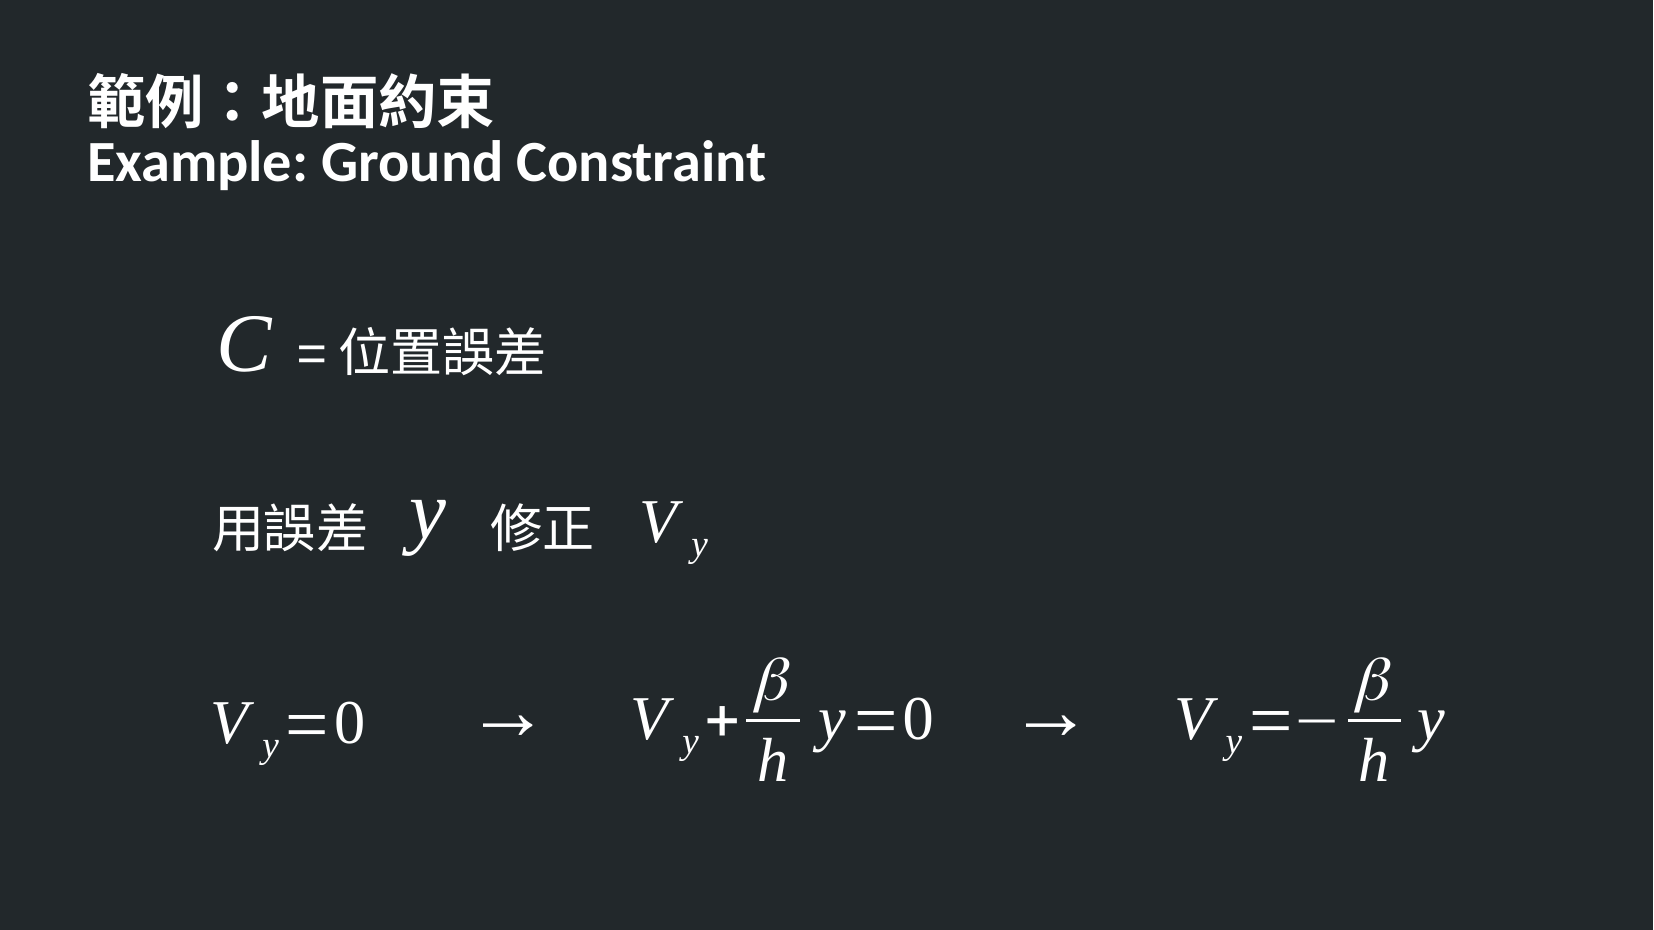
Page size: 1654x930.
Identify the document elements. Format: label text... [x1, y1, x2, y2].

chart [624, 655, 941, 796]
text_box → [451, 657, 565, 766]
text_box =位置誤差 [281, 303, 562, 388]
text_box → [994, 657, 1108, 766]
text_box 用誤差 [197, 479, 415, 579]
text_box 修正 [475, 479, 610, 565]
chart [210, 297, 282, 391]
chart [633, 485, 716, 565]
chart [1167, 655, 1456, 796]
chart [392, 465, 457, 558]
chart [204, 686, 373, 766]
text_box 範例：地面約束 Example: Ground Constraint [72, 72, 1363, 221]
